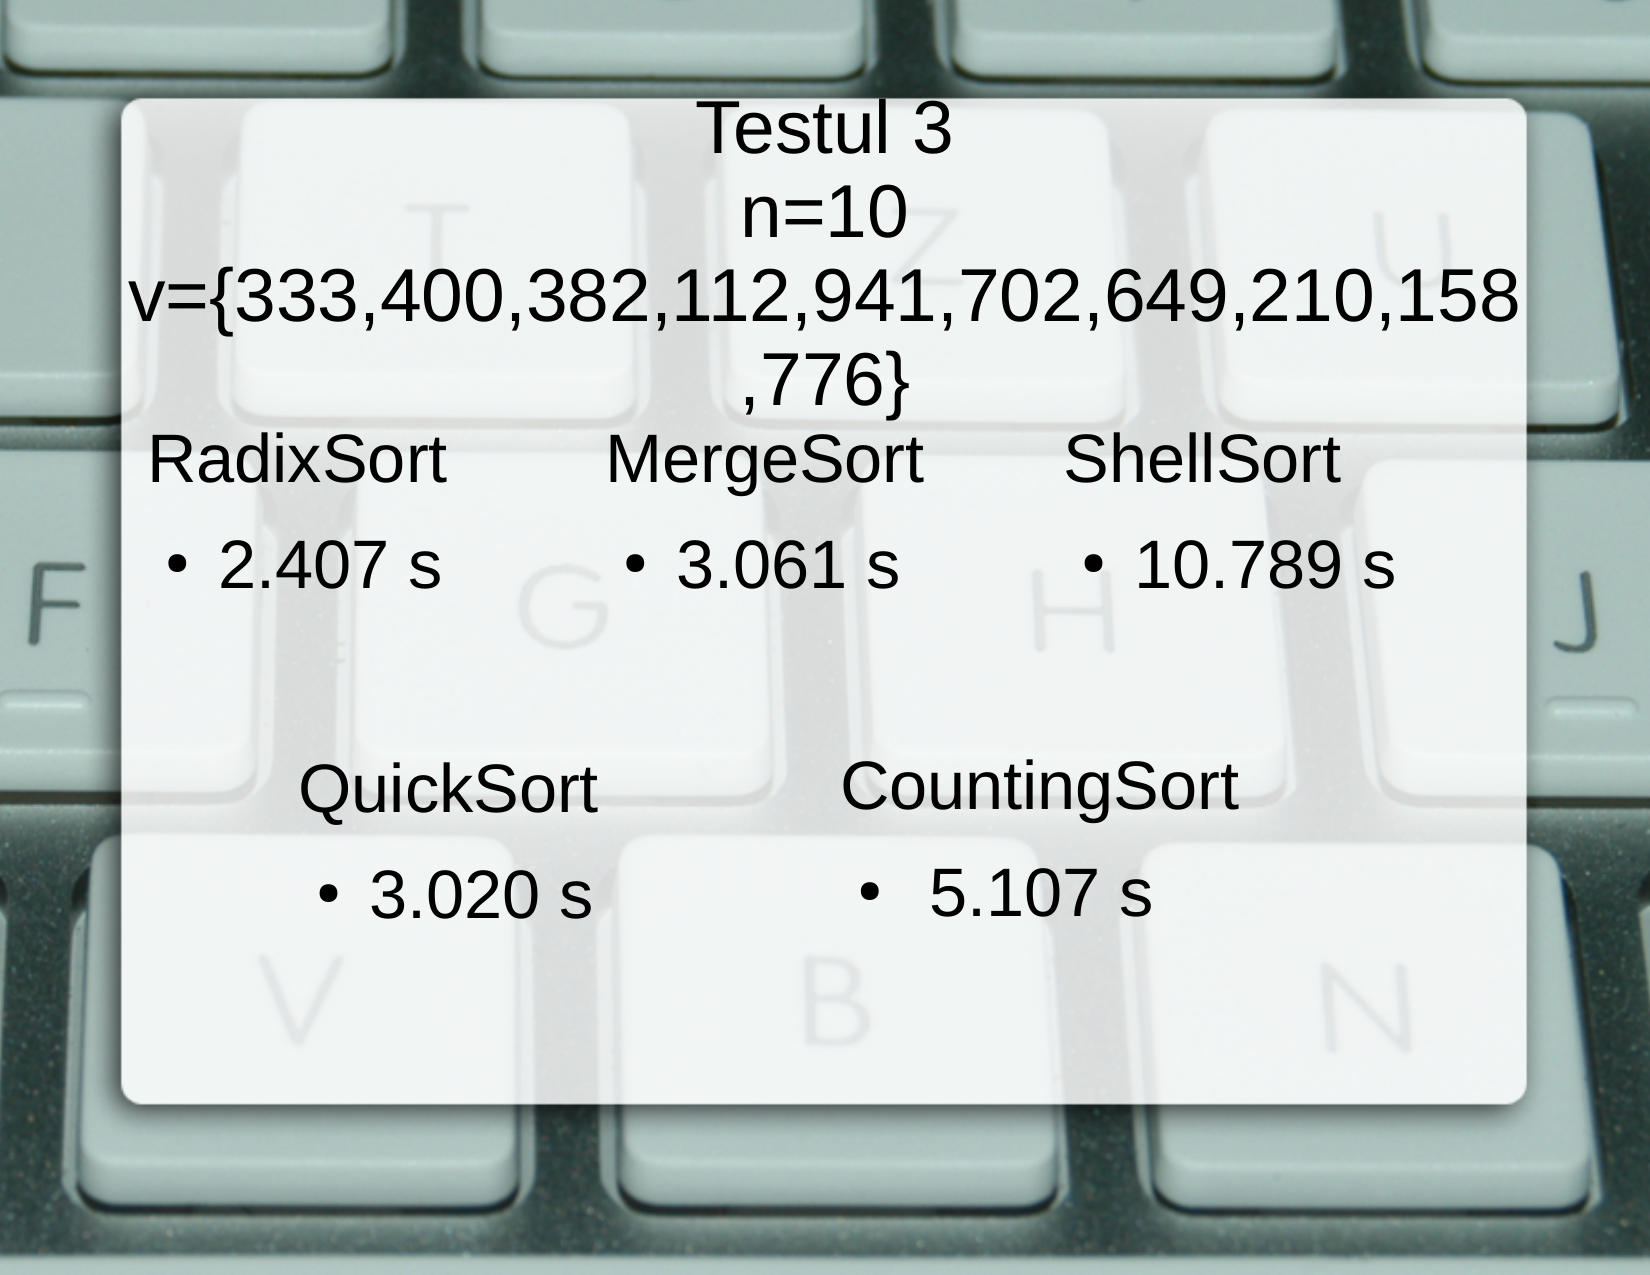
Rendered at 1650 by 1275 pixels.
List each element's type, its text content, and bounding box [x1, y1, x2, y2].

list RadixSort 2.407 s [147, 420, 584, 712]
picture [0, 0, 1650, 1275]
list ShellSort 10.789 s [1063, 420, 1501, 712]
title Testul 3 n=10 v={333,400,382,112,941,702,649,210,158,776} [120, 85, 1531, 422]
list MergeSort 3.061 s [605, 420, 1042, 712]
list CountingSort 5.107 s [840, 747, 1427, 1096]
list QuickSort 3.020 s [298, 750, 736, 1098]
